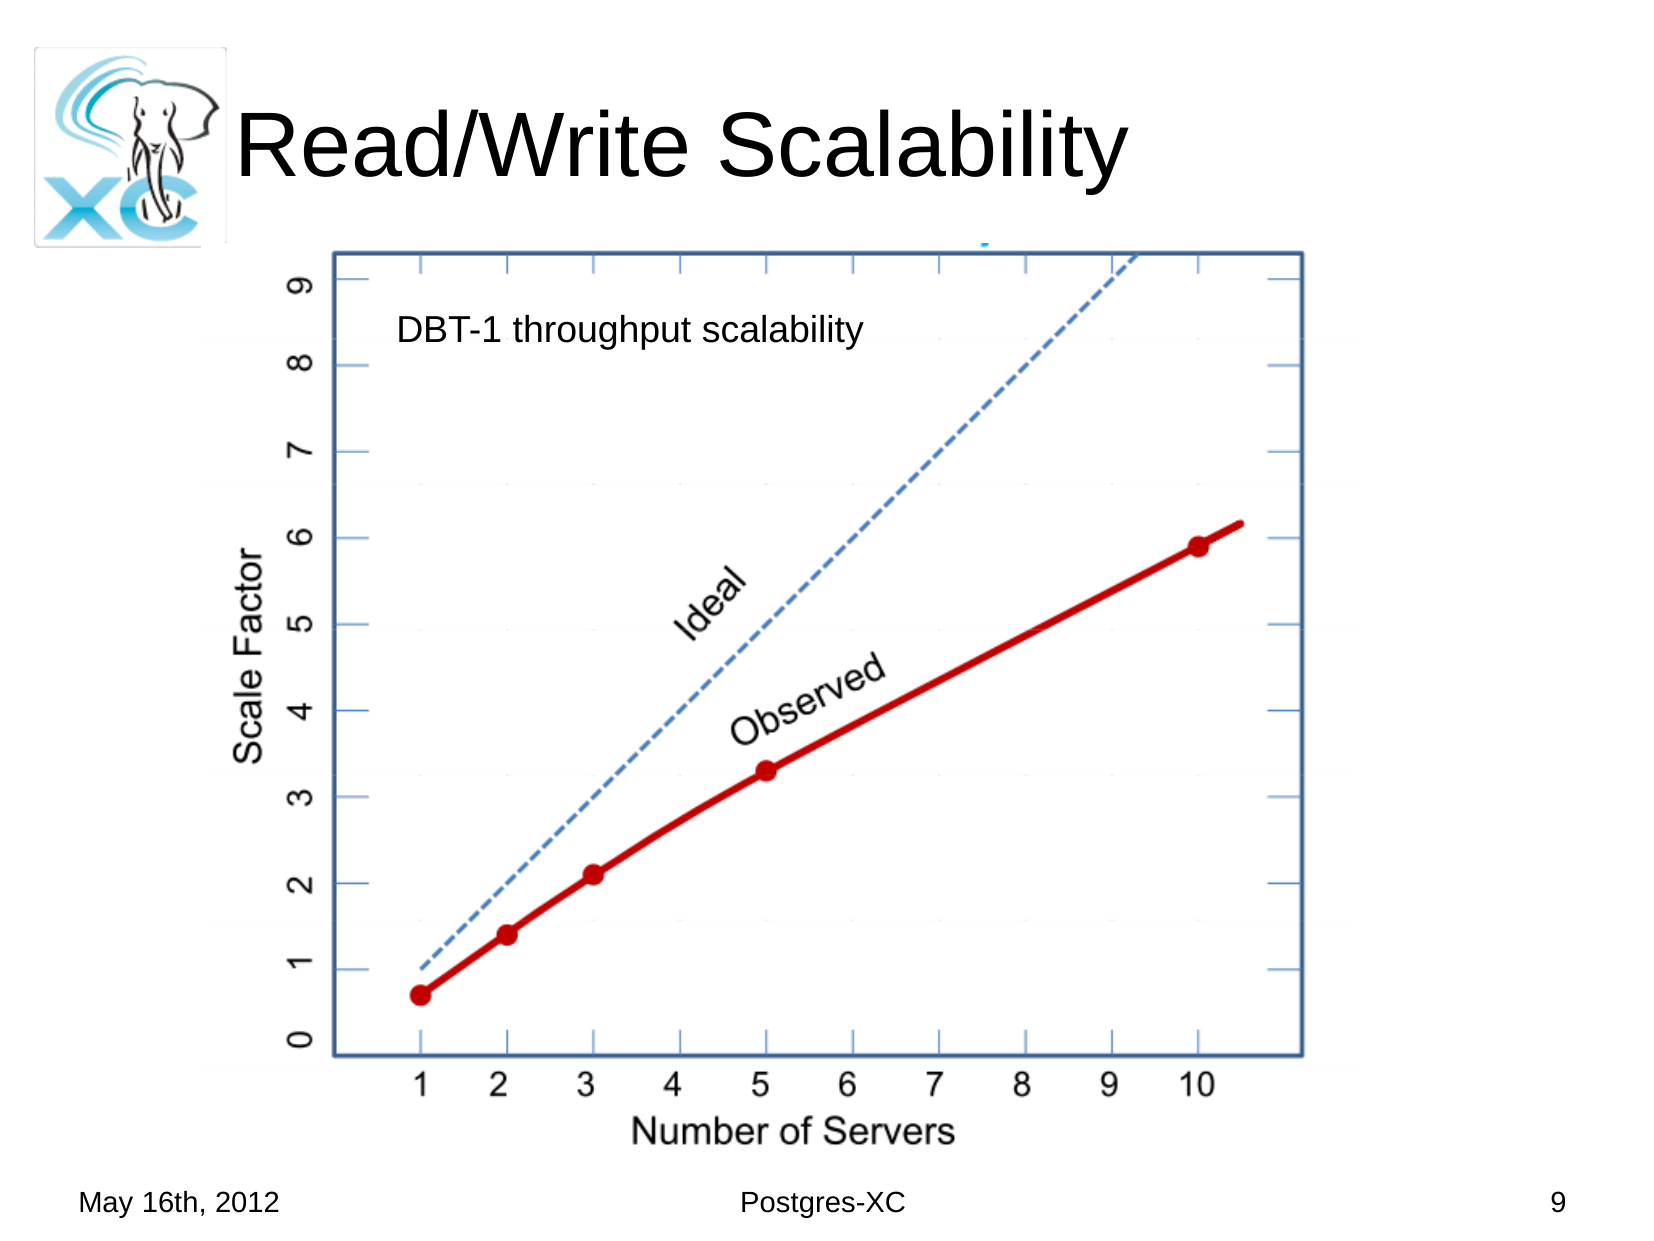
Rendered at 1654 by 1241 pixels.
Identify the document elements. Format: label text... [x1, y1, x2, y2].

picture [34, 47, 1359, 1156]
text_box DBT-1 throughput scalability [381, 301, 881, 358]
title Read/Write Scalability [234, 40, 1599, 248]
